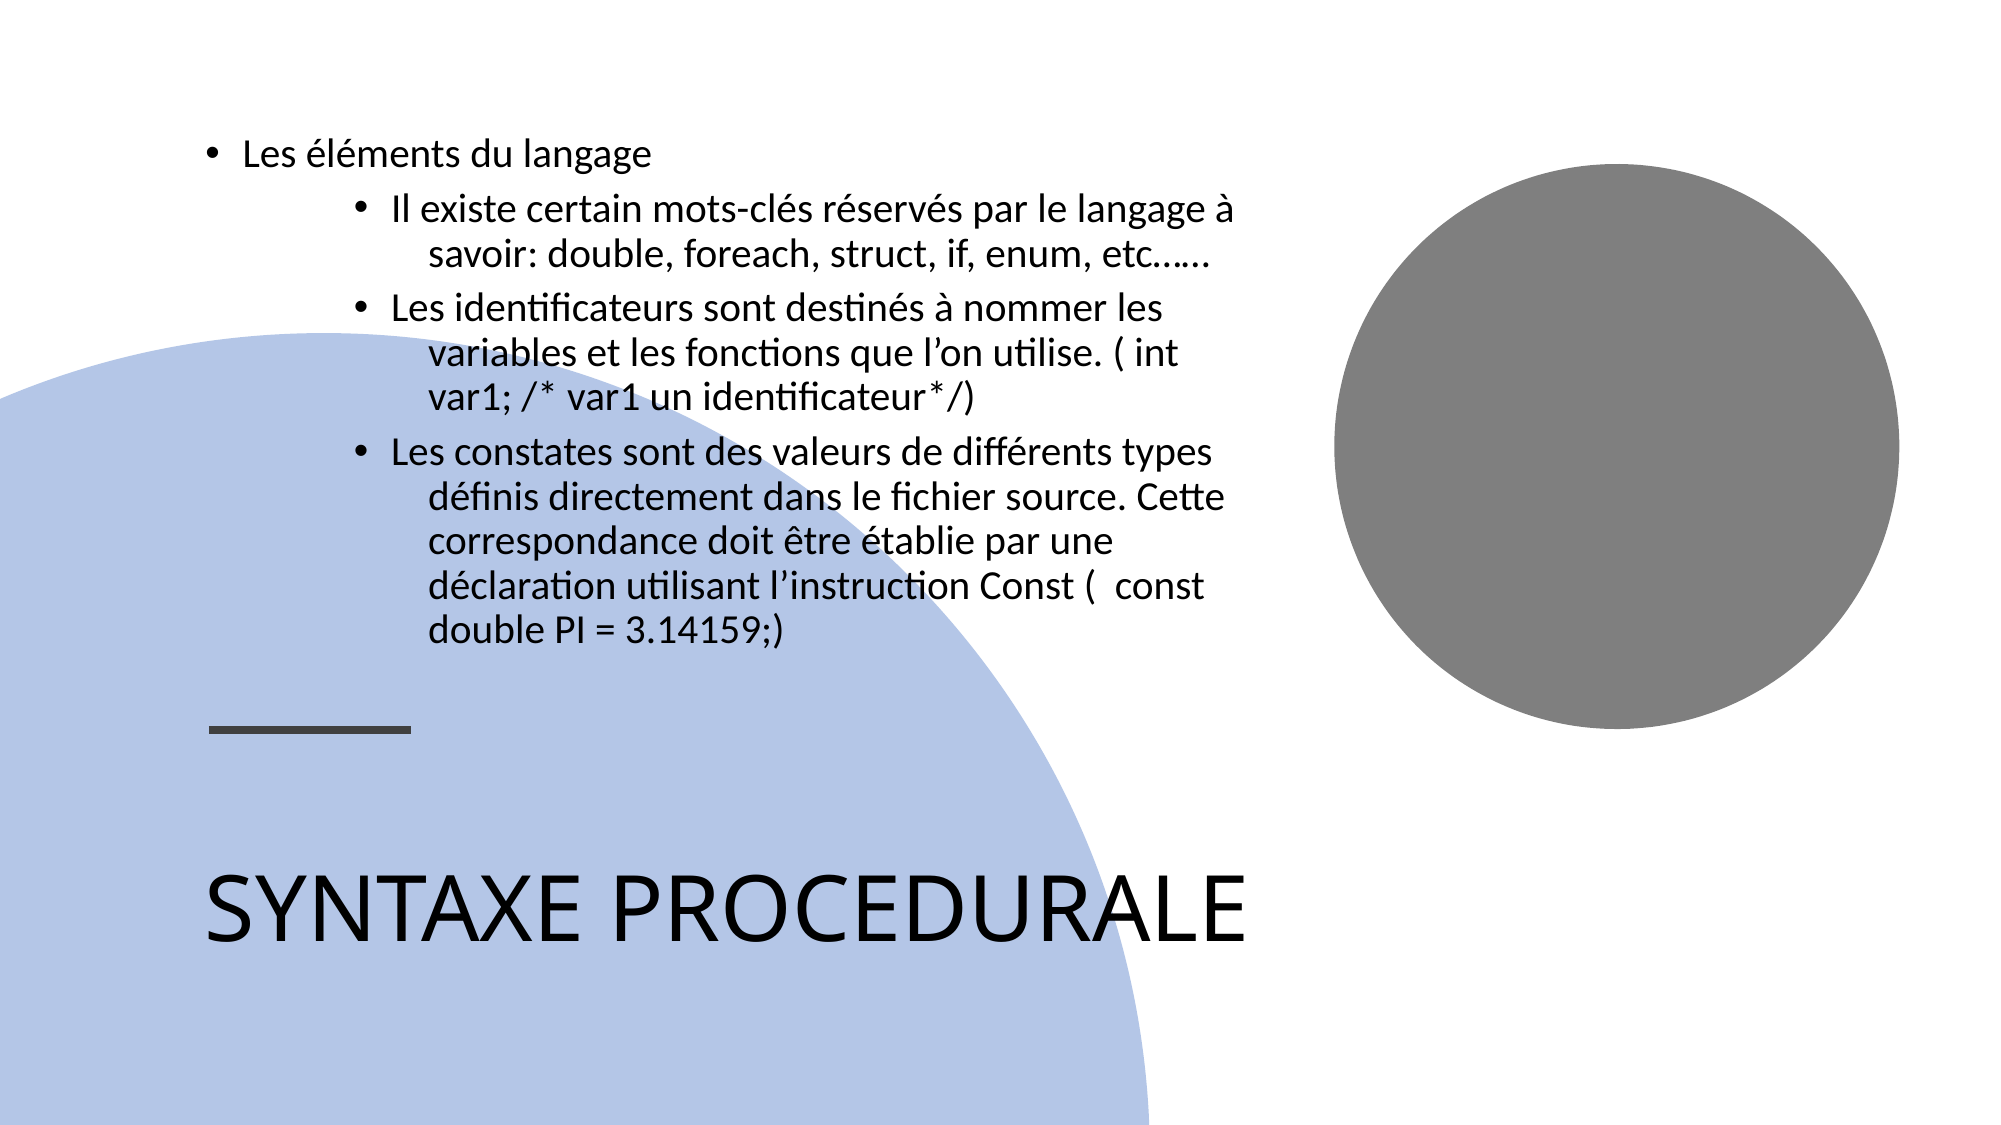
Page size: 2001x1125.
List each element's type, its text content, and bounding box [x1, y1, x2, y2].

list Les éléments du langage Il existe certain mots-clés réservés par le langage à savoir: double, foreach, struct, if, enum, etc…… Les identificateurs sont destinés à nommer les variables et les fonctions que l’on utilise. ( int var1; /* var1 un identificateur*/) Les constates sont des valeurs de différents types définis directement dans le fichier source. Cette correspondance doit être établie par une déclaration utilisant l’instruction Const ( const double PI = 3.14159;) [190, 114, 1255, 670]
title SYNTAXE PROCEDURALE [189, 802, 1881, 1021]
text_box [0, 0, 2000, 1125]
